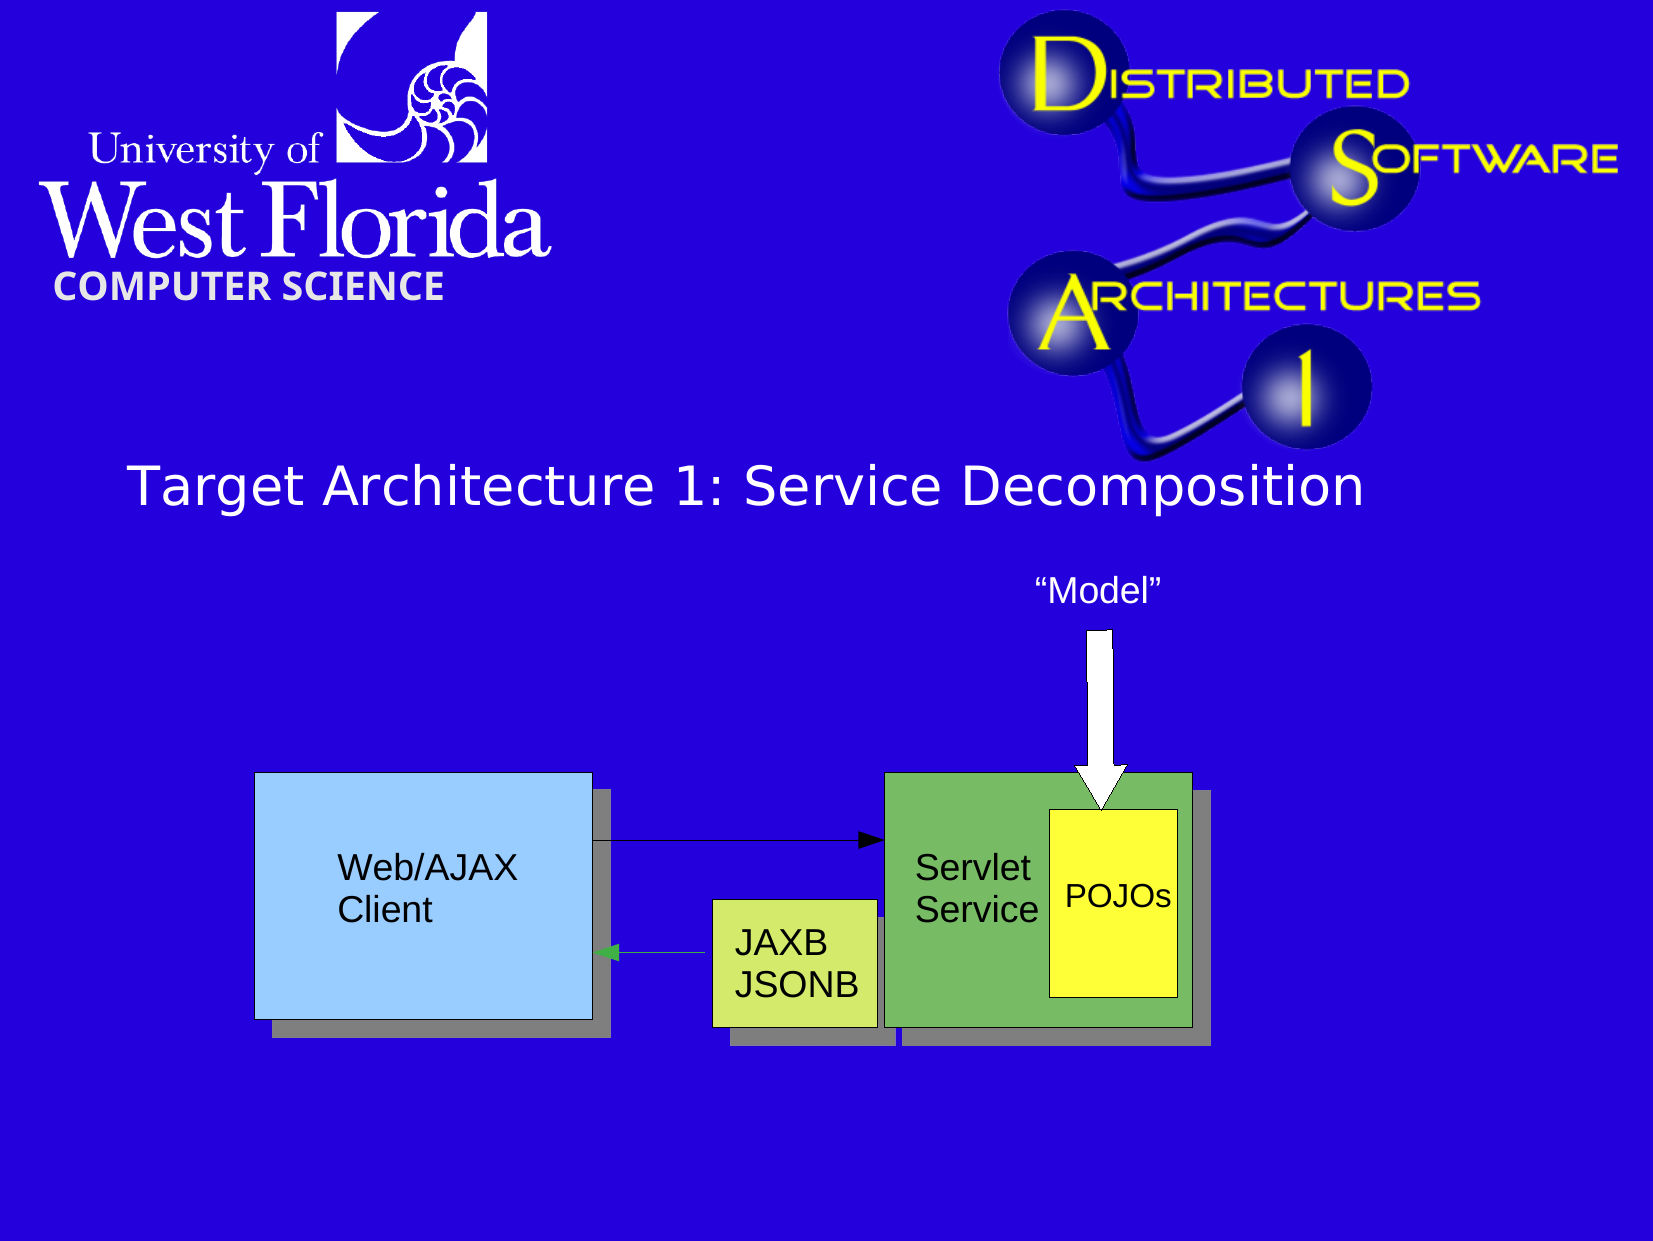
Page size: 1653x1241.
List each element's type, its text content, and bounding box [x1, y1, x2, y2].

picture [910, 0, 1653, 506]
text_box POJOs [1050, 870, 1276, 991]
picture [37, 0, 559, 262]
text_box “Model” [1020, 562, 1246, 683]
text_box Target Architecture 1: Service Decomposition [112, 450, 1538, 526]
text_box COMPUTER SCIENCE [37, 262, 563, 316]
text_box Servlet Service [900, 840, 1049, 961]
text_box [254, 772, 593, 1020]
text_box JAXB JSONB [720, 915, 946, 1036]
text_box [712, 899, 878, 1028]
text_box [884, 683, 1193, 1028]
text_box Web/AJAX Client [322, 840, 548, 961]
